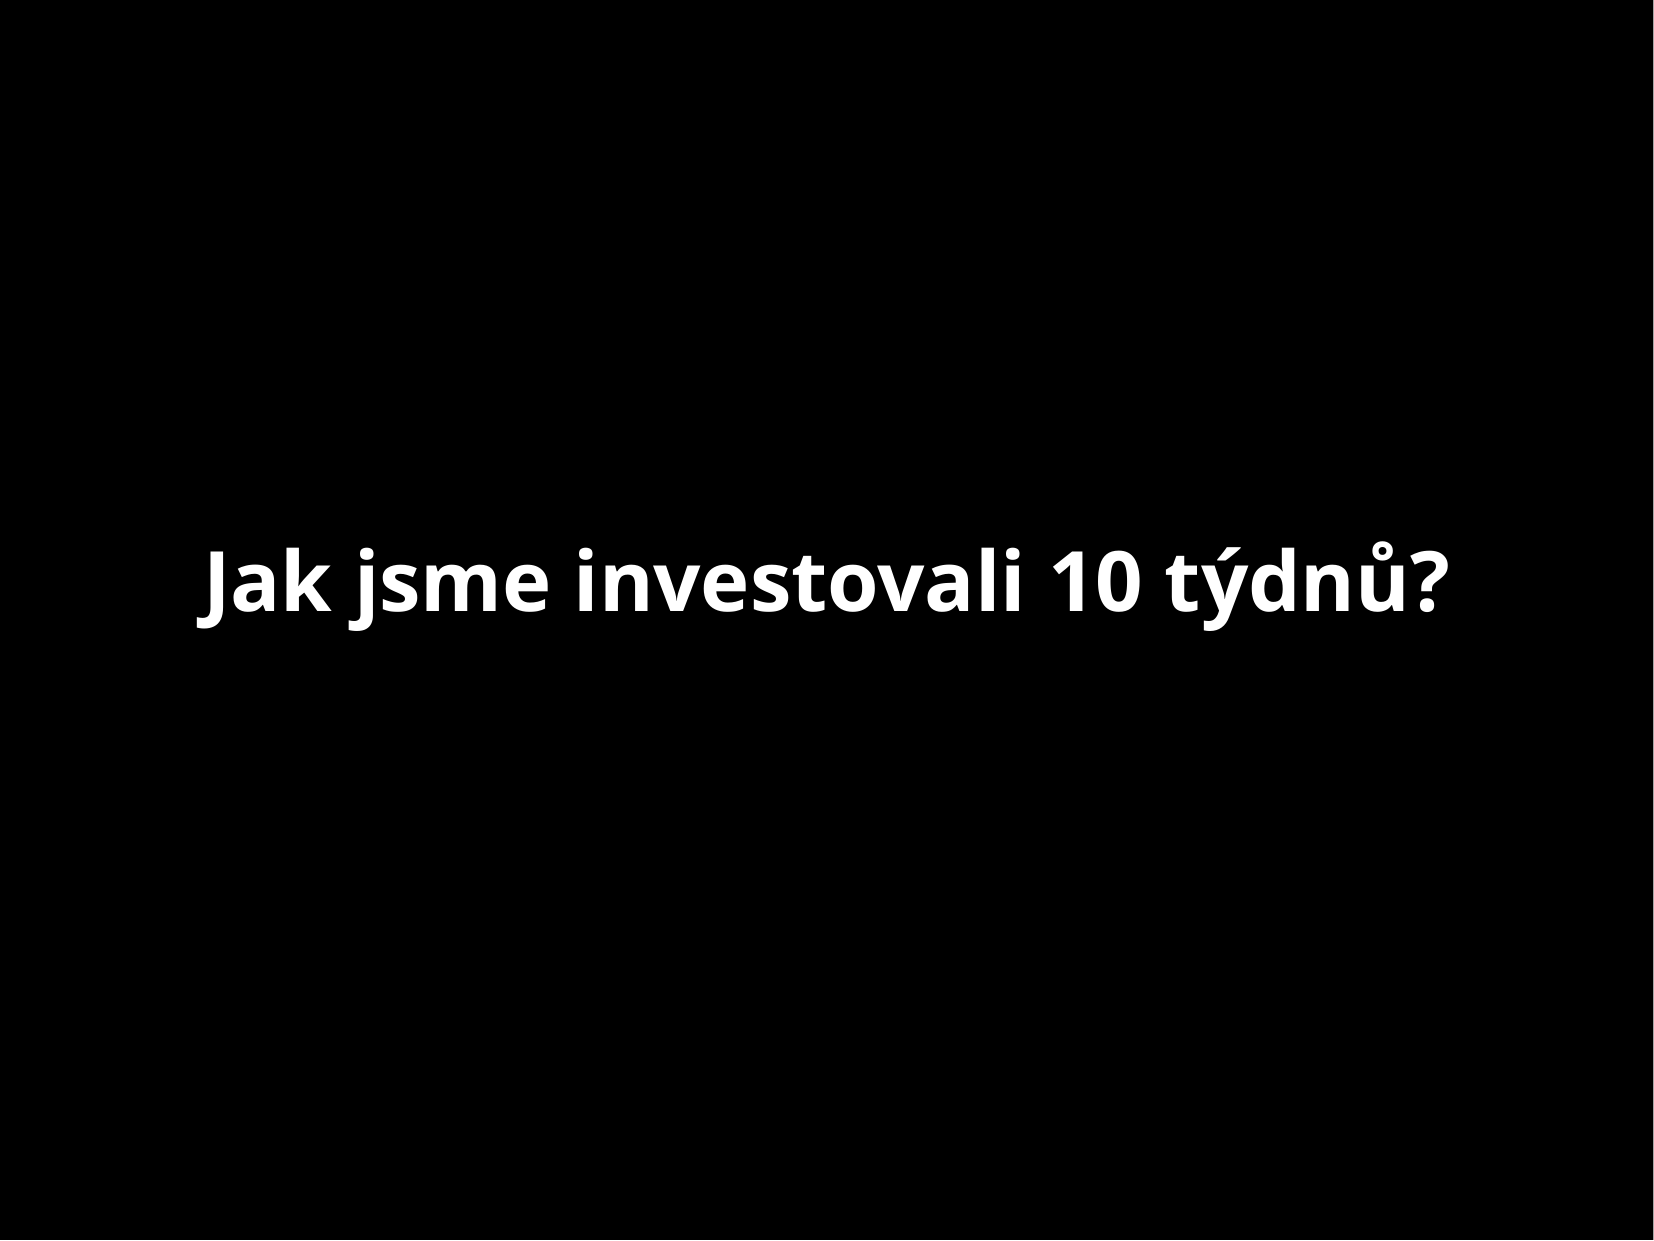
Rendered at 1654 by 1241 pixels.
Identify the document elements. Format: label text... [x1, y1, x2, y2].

subtitle Jak jsme investovali 10 týdnů? [82, 49, 1571, 1109]
